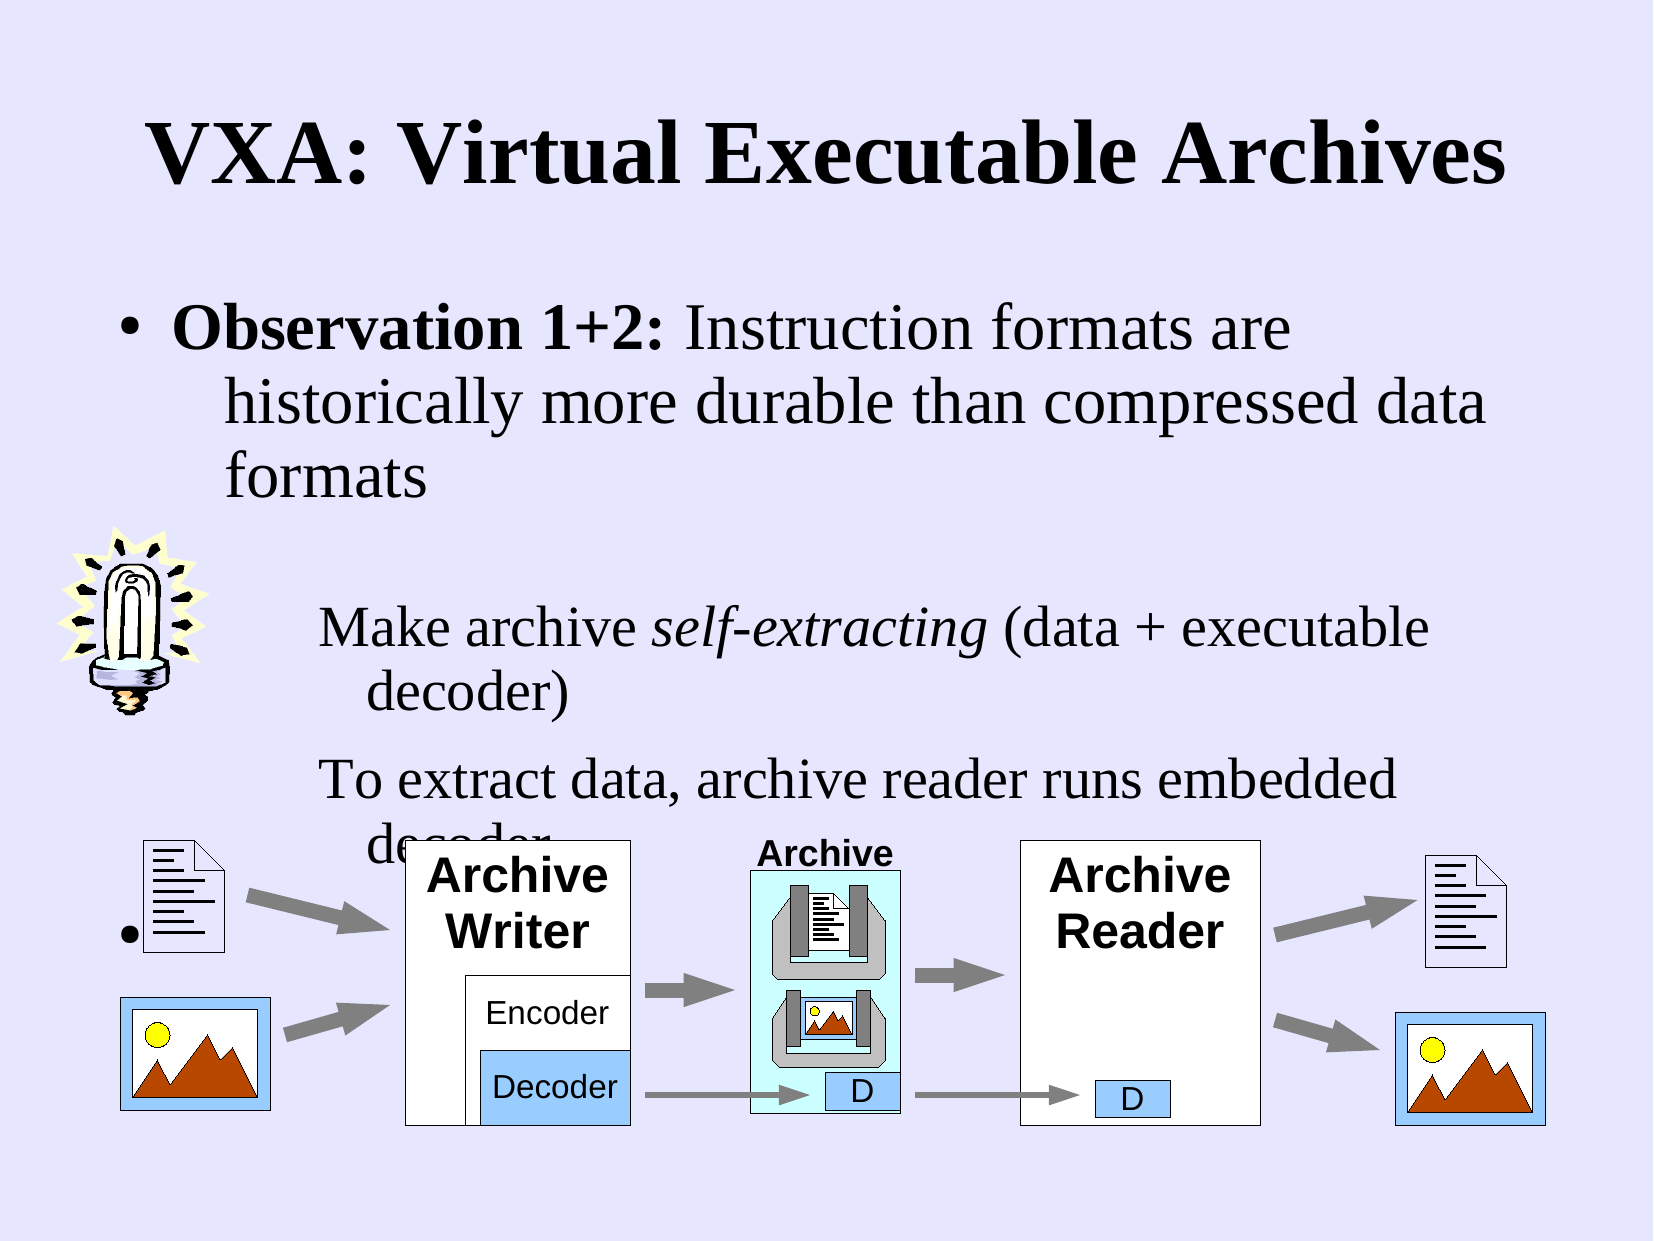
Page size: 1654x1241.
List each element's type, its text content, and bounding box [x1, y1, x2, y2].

list Observation 1+2: Instruction formats are historically more durable than compressed data formats Make archive self-extracting (data + executable decoder) To extract data, archive reader runs embedded decoder [82, 290, 1571, 1095]
text_box D [1095, 1080, 1171, 1118]
text_box Archive Reader [1020, 840, 1261, 1126]
text_box Decoder [480, 1050, 631, 1126]
text_box [1395, 1012, 1546, 1126]
picture [56, 524, 211, 717]
text_box Encoder [465, 975, 631, 1126]
text_box [120, 997, 271, 1111]
text_box D [825, 1072, 901, 1111]
text_box [750, 882, 901, 1114]
title VXA: Virtual Executable Archives [82, 49, 1571, 257]
text_box Archive Writer [405, 840, 631, 1126]
text_box Archive [720, 825, 931, 882]
